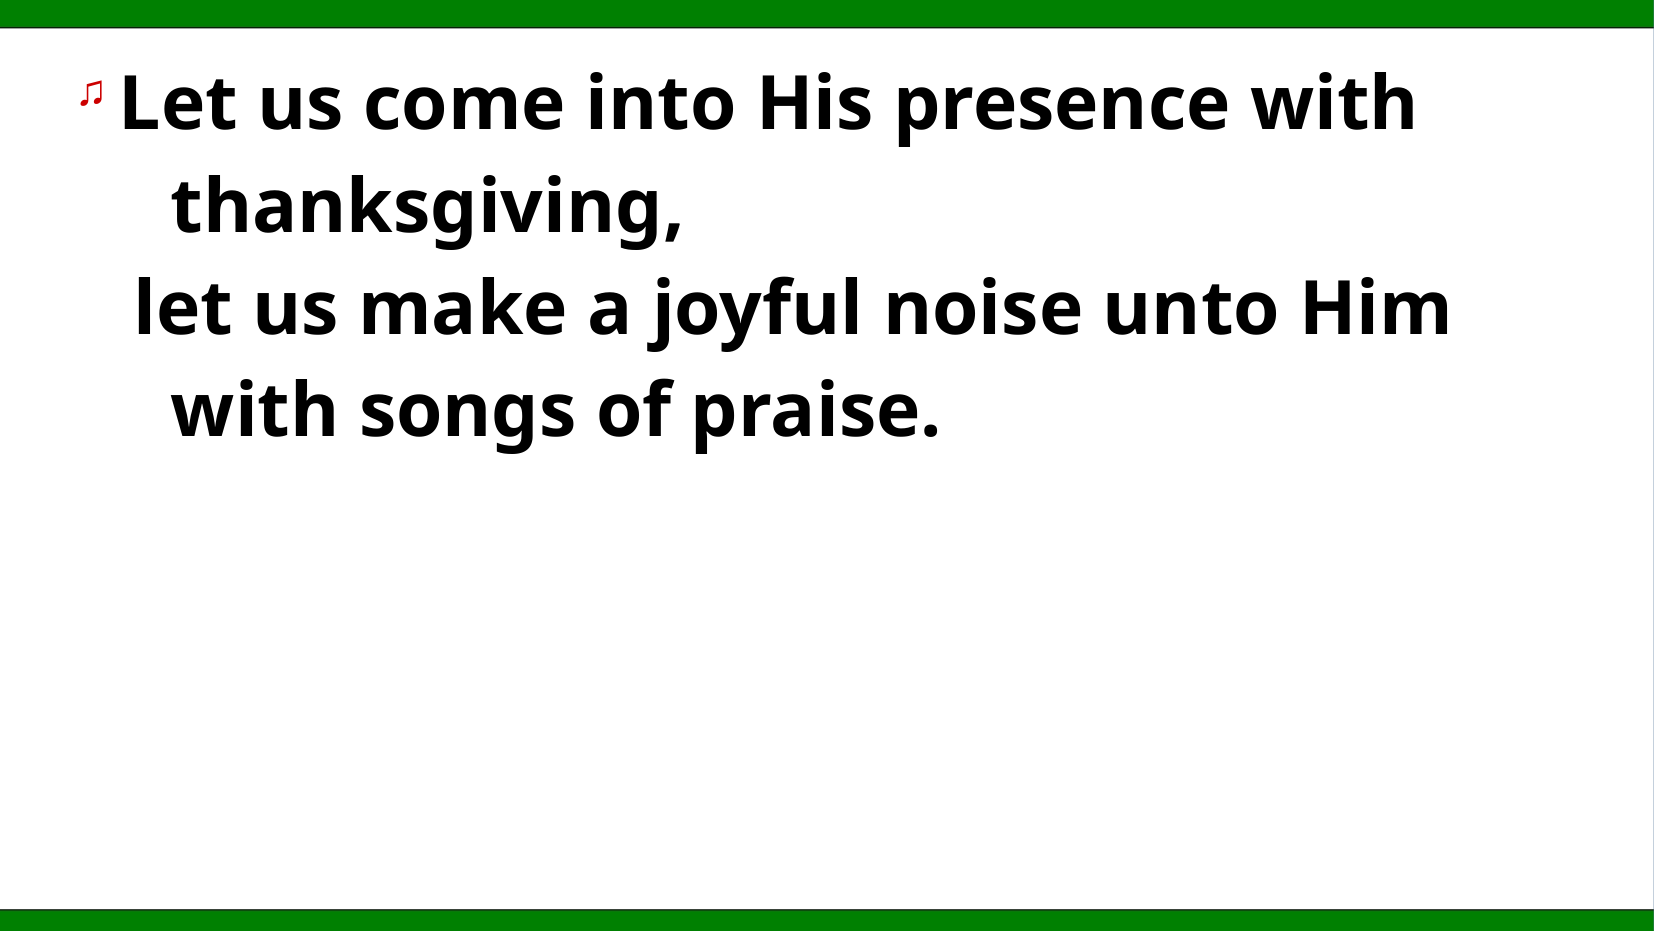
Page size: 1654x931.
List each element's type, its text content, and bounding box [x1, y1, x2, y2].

text_box ♫ Let us come into His presence with thanksgiving, let us make a joyful noise unto Him with songs of praise. [60, 42, 1591, 457]
picture [0, 0, 1654, 931]
